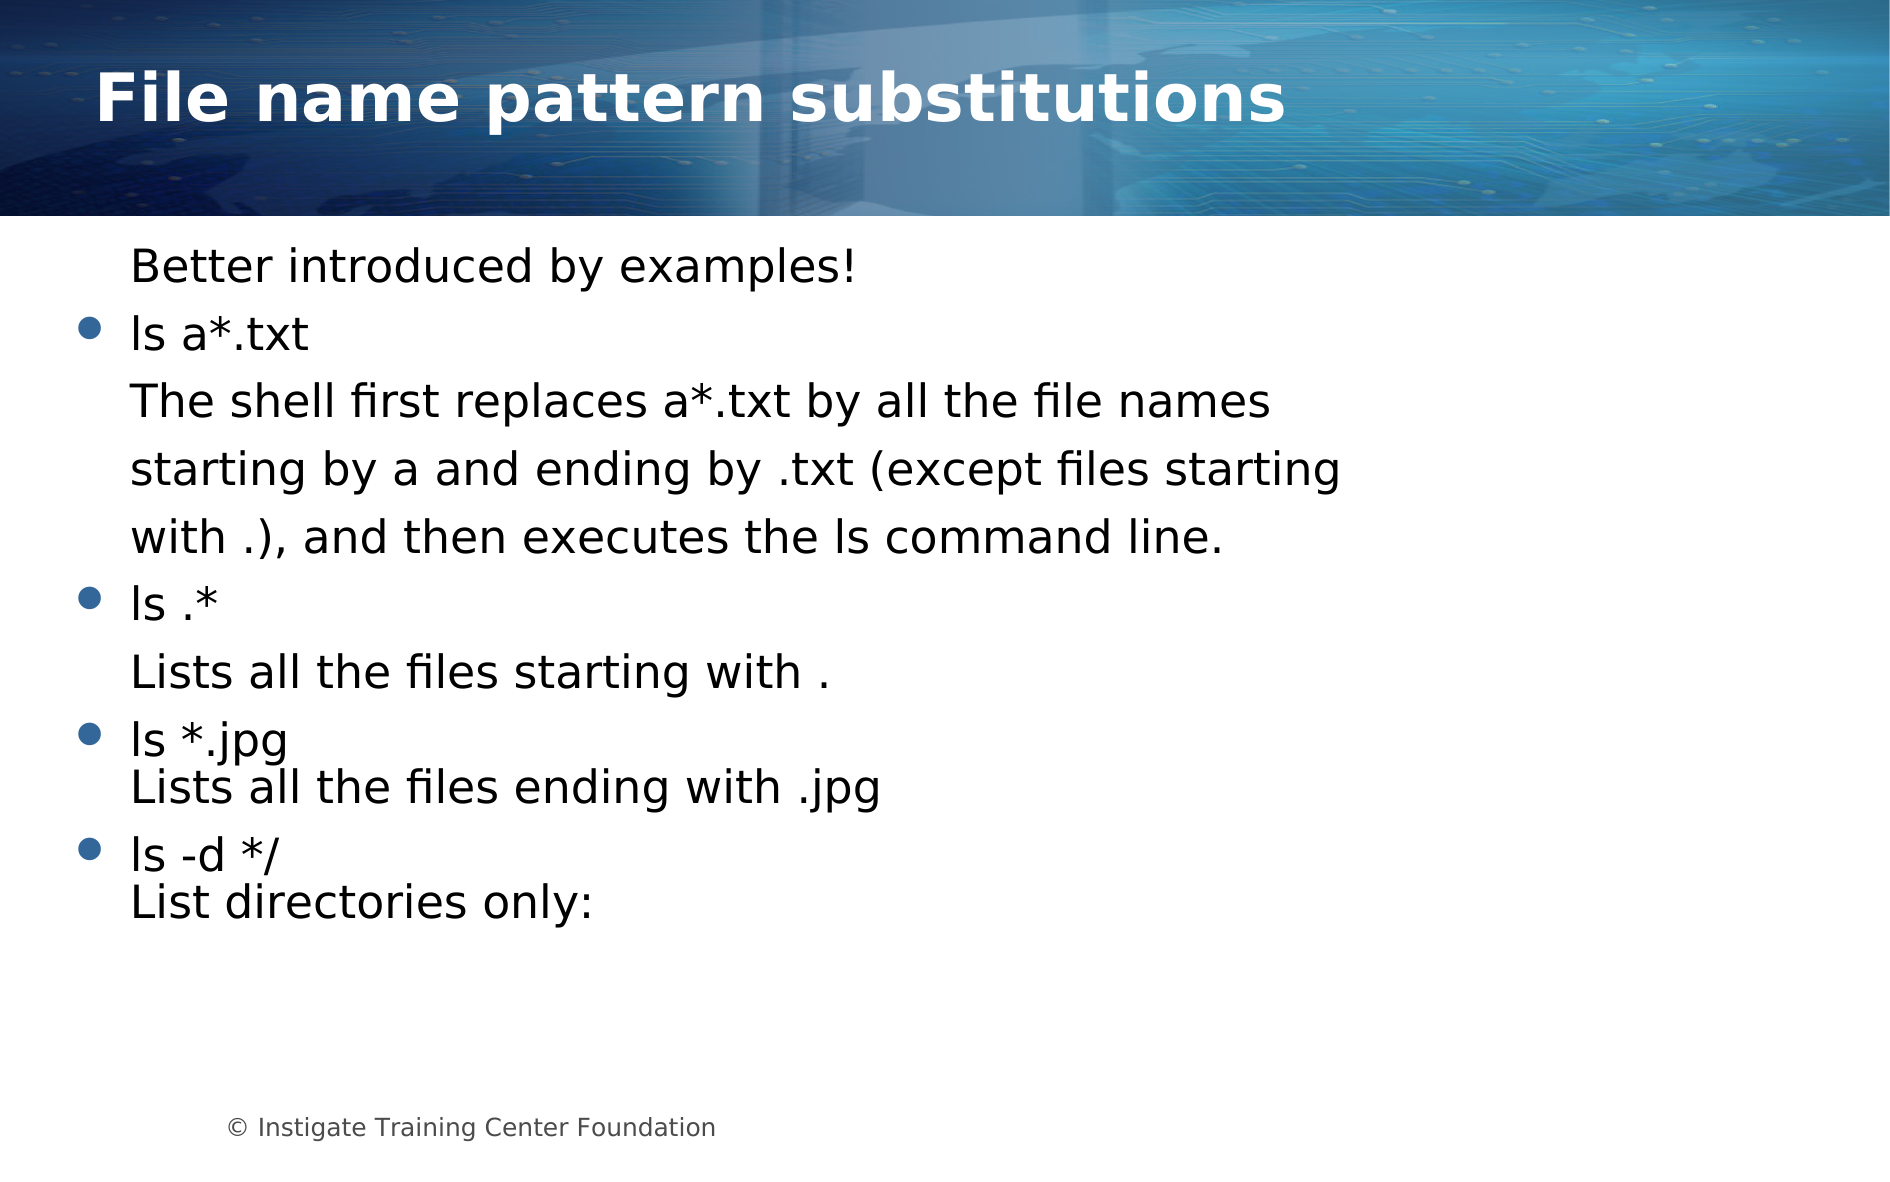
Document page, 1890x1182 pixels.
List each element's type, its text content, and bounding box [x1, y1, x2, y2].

list Better introduced by examples! ls a*.txt The shell first replaces a*.txt by all the file names starting by a and ending by .txt (except files starting with .), and then executes the ls command line. ls .* Lists all the files starting with . ls *.jpg Lists all the files ending with .jpg ls -d */ List directories only: [75, 244, 1775, 1120]
title File name pattern substitutions [94, 21, 1793, 191]
picture [0, 0, 1890, 216]
